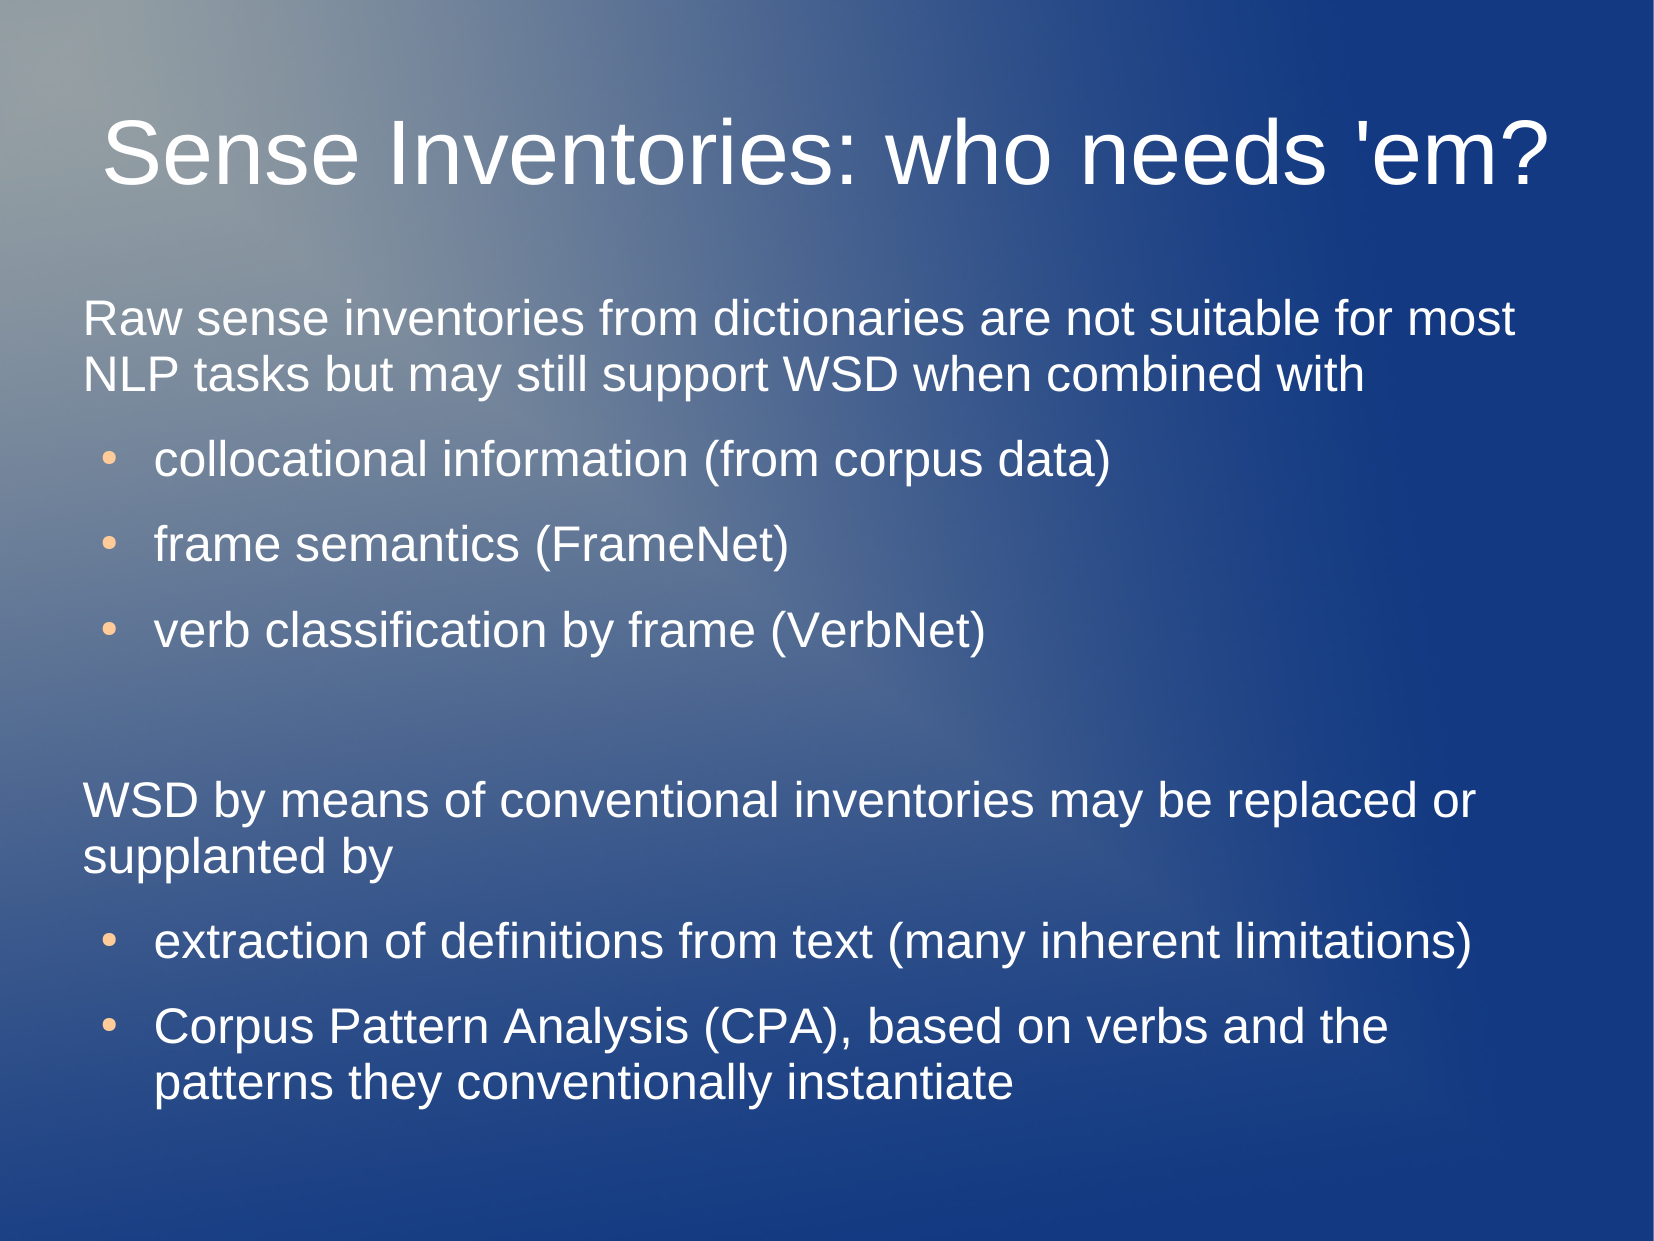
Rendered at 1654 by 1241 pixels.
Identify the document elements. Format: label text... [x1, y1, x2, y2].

picture [0, 0, 1654, 1241]
list Raw sense inventories from dictionaries are not suitable for most NLP tasks but may still support WSD when combined with collocational information (from corpus data) frame semantics (FrameNet) verb classification by frame (VerbNet) WSD by means of conventional inventories may be replaced or supplanted by extraction of definitions from text (many inherent limitations) Corpus Pattern Analysis (CPA), based on verbs and the patterns they conventionally instantiate [82, 290, 1571, 1111]
title Sense Inventories: who needs 'em? [82, 49, 1571, 257]
